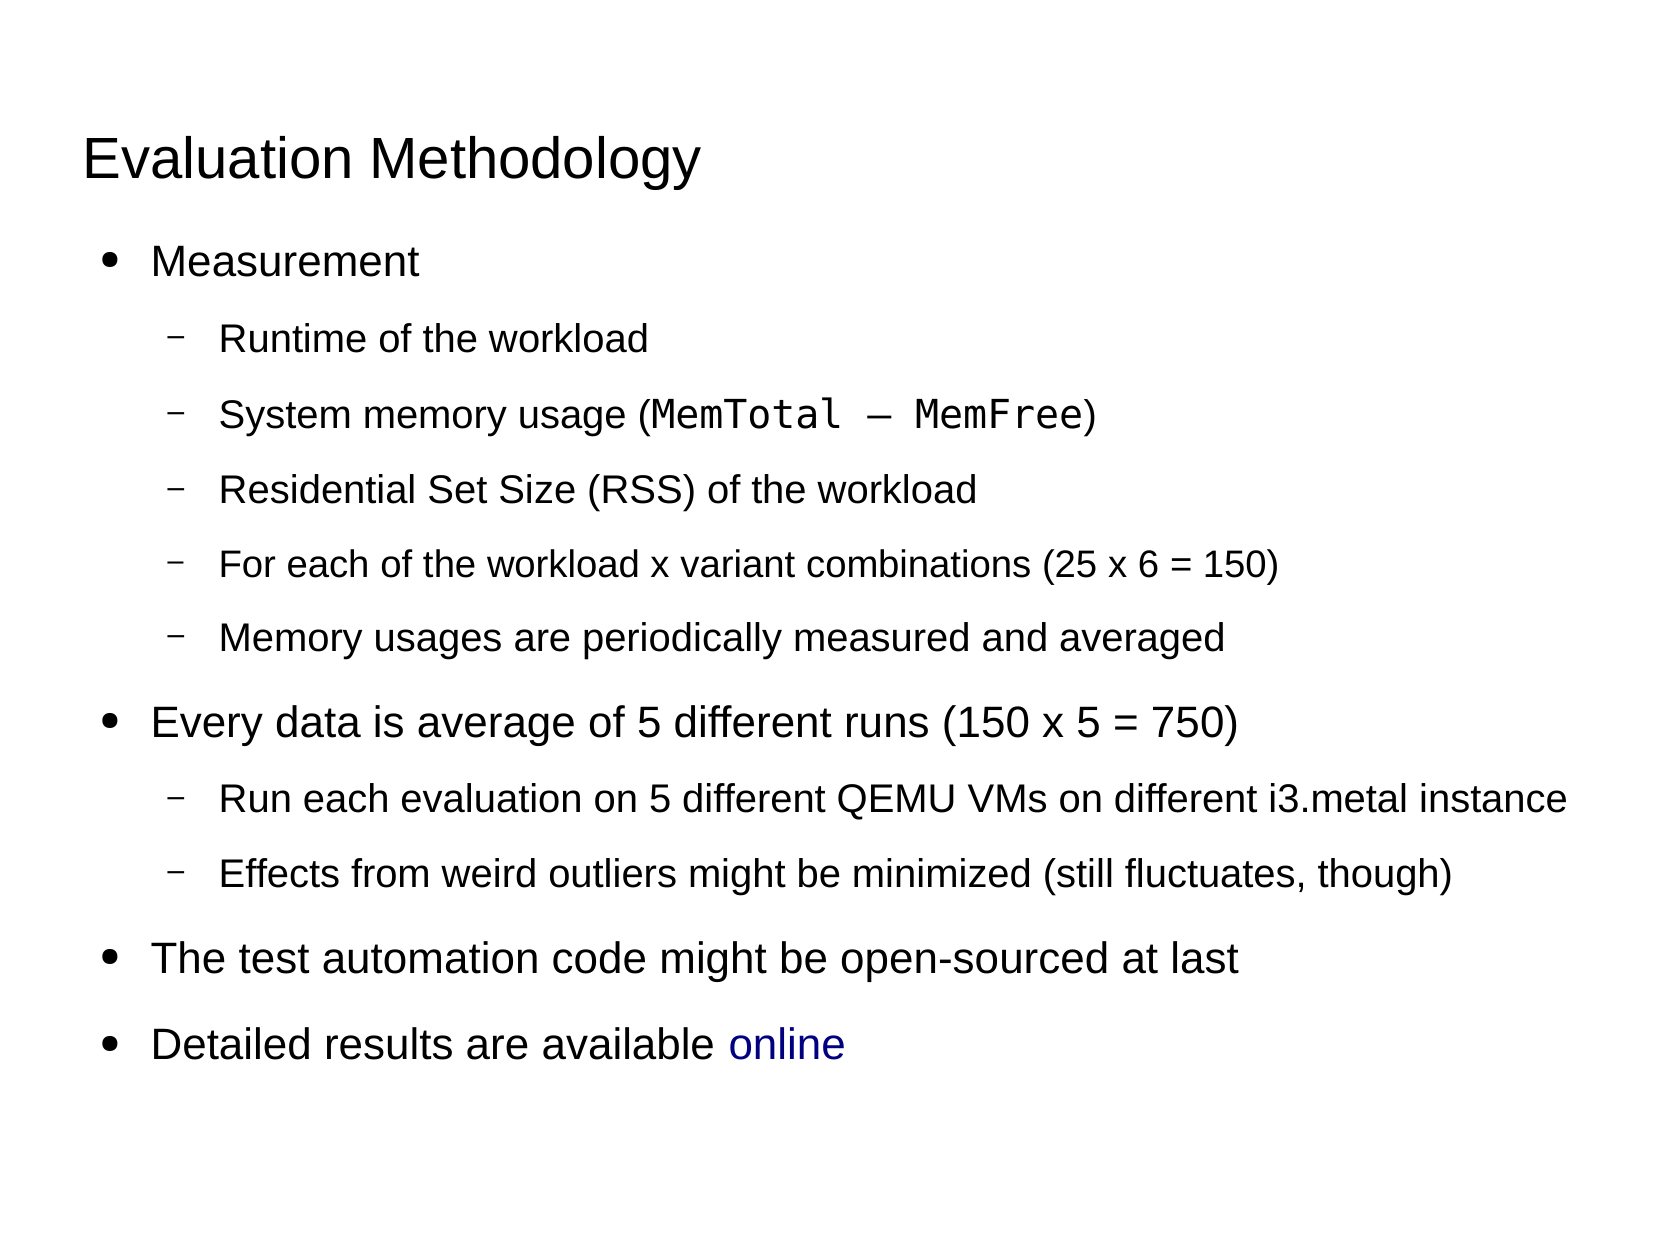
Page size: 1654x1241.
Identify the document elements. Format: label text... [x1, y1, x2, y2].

title Evaluation Methodology [82, 108, 1571, 210]
list Measurement Runtime of the workload System memory usage (MemTotal – MemFree) Residential Set Size (RSS) of the workload For each of the workload x variant combinations (25 x 6 = 150) Memory usages are periodically measured and averaged Every data is average of 5 different runs (150 x 5 = 750) Run each evaluation on 5 different QEMU VMs on different i3.metal instance Effects from weird outliers might be minimized (still fluctuates, though) The test automation code might be open-sourced at last Detailed results are available online [82, 236, 1571, 1111]
